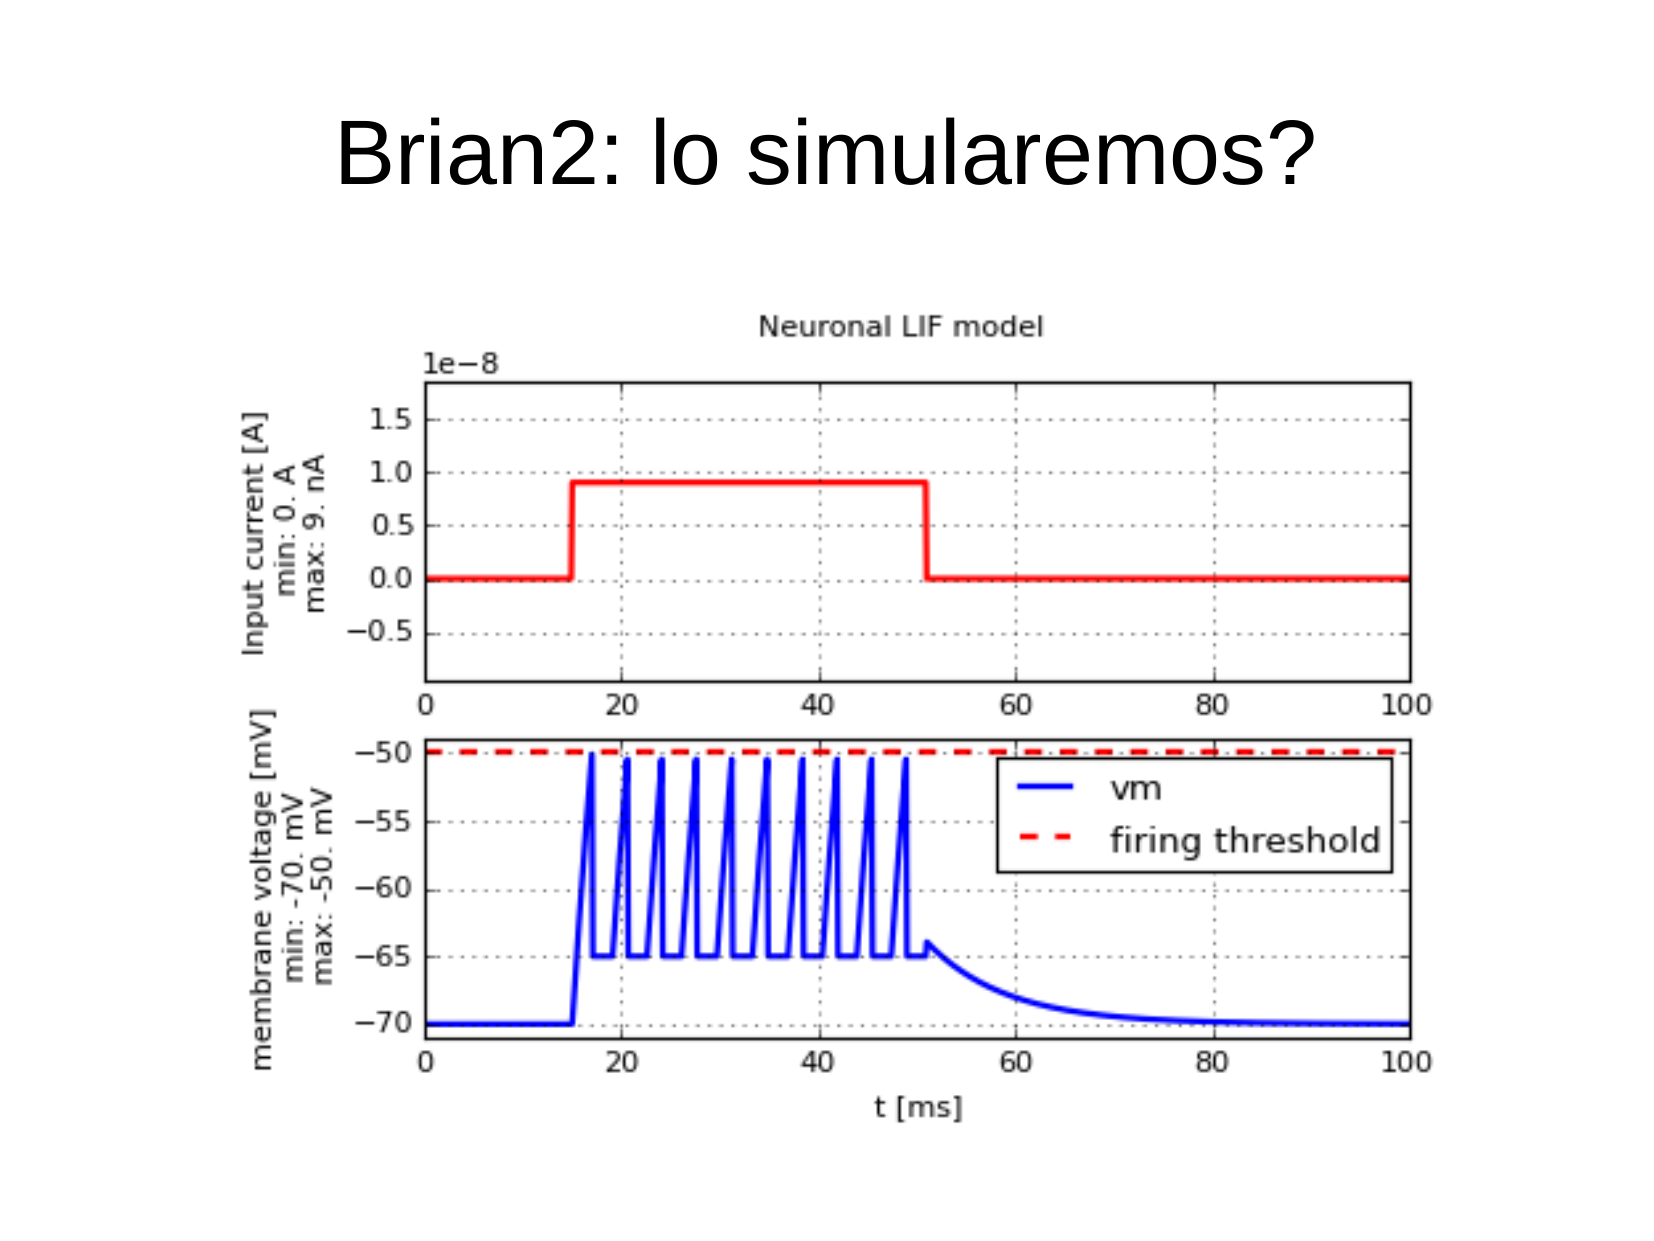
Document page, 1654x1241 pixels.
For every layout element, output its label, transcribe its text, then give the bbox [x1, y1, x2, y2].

picture [224, 295, 1455, 1139]
title Brian2: lo simularemos? [82, 49, 1571, 257]
